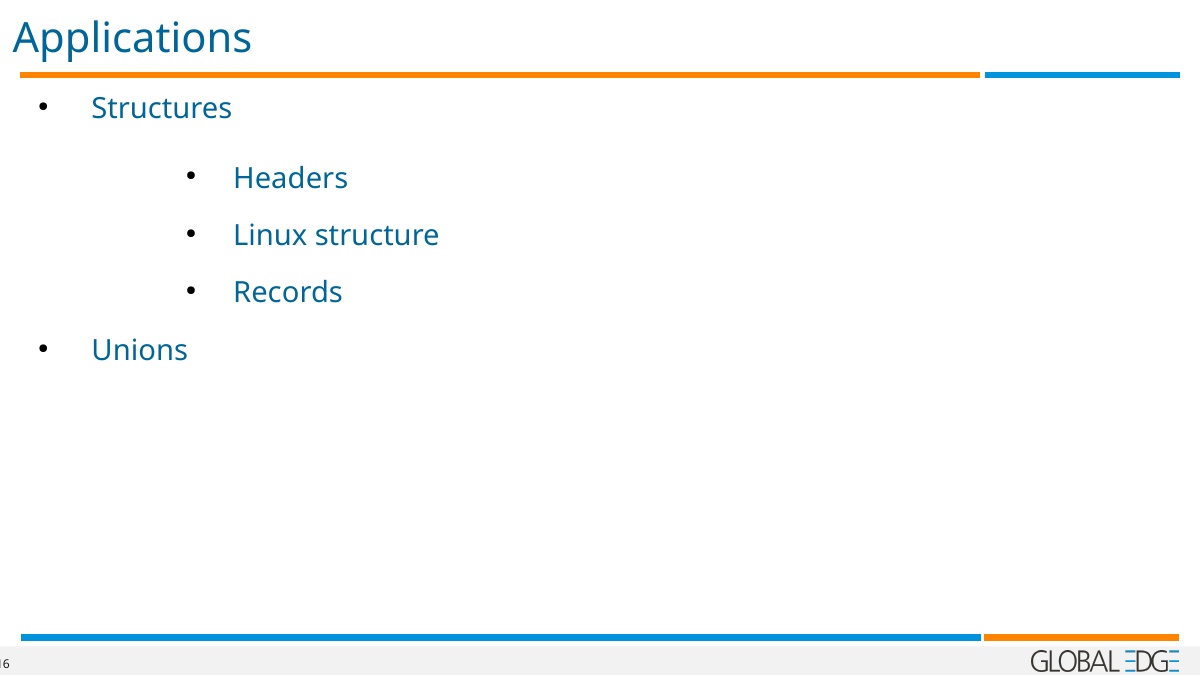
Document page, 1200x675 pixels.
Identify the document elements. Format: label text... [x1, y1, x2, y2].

list Structures Headers Linux structure Records Unions [20, 87, 1179, 628]
picture [1031, 650, 1179, 672]
title Applications [12, 9, 1088, 63]
